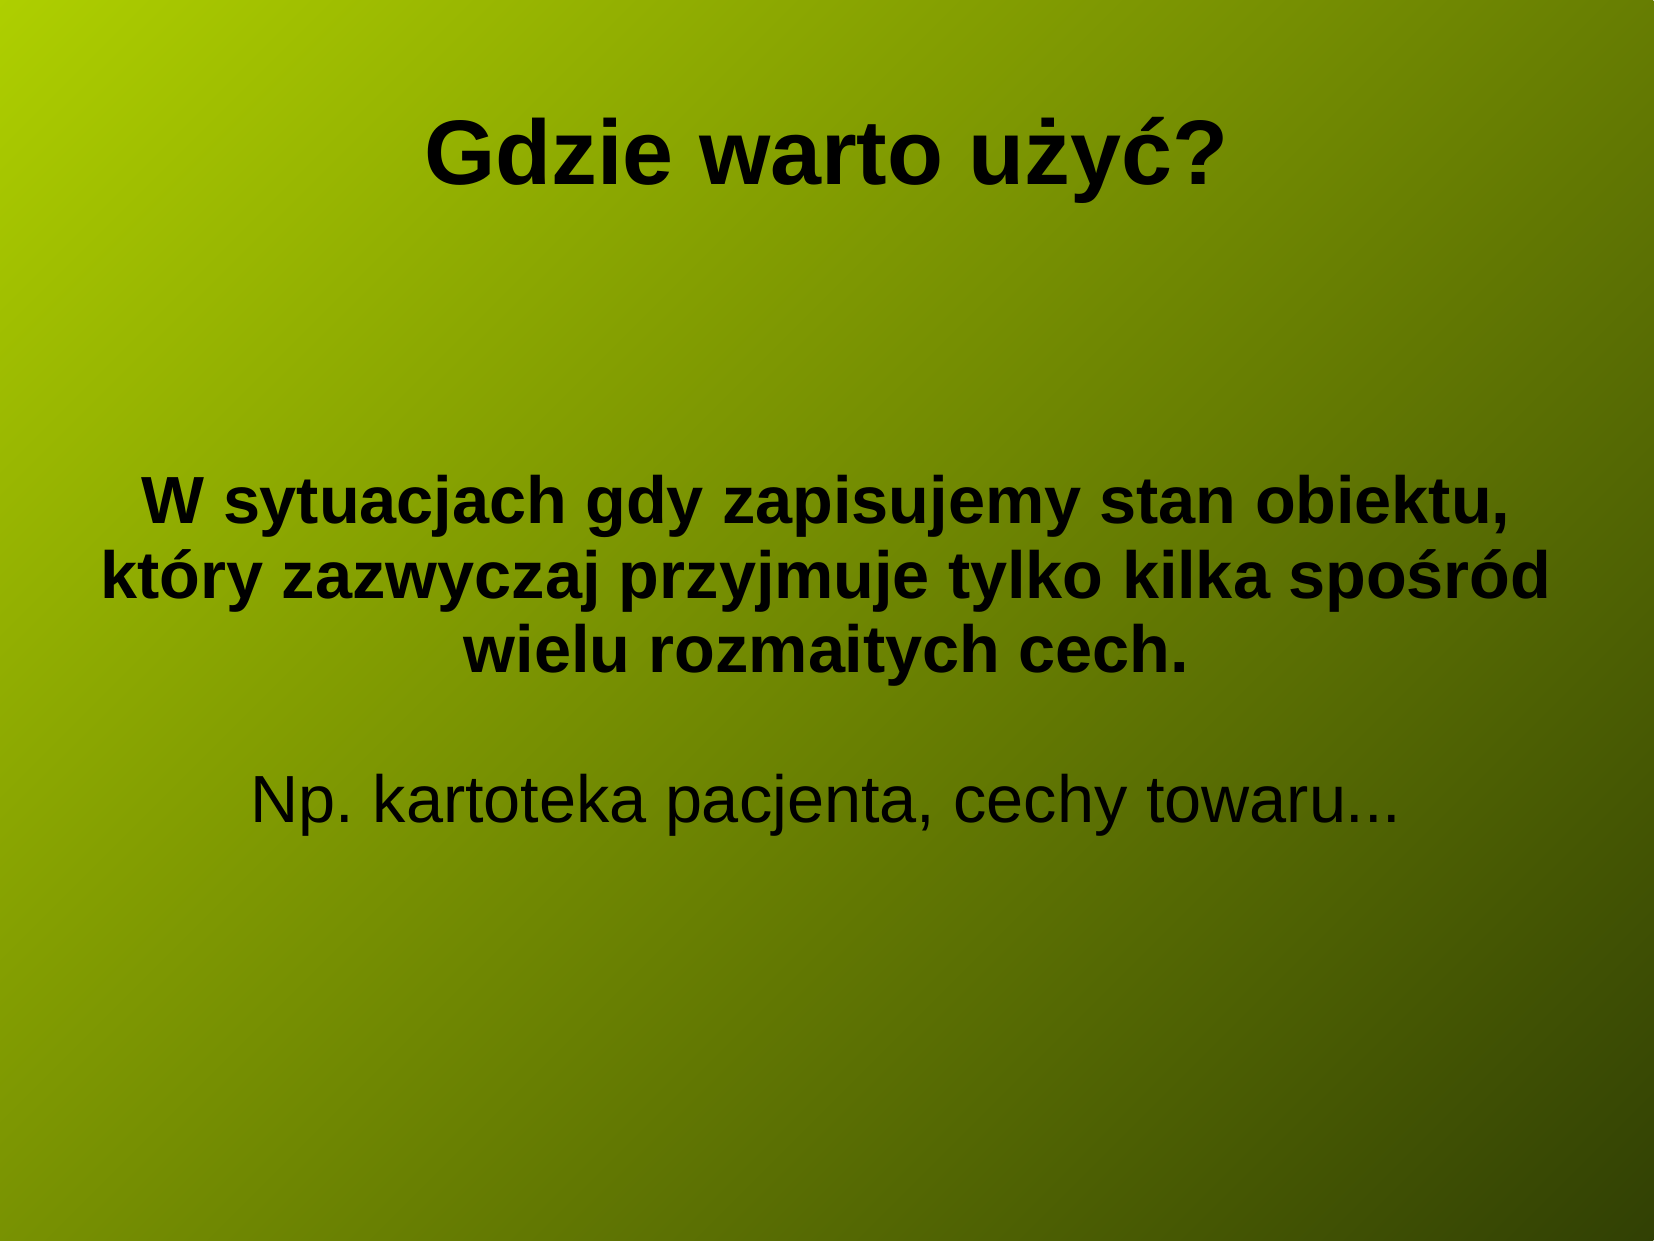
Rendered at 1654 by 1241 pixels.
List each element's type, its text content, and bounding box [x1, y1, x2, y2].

title Gdzie warto użyć? [82, 49, 1571, 257]
subtitle W sytuacjach gdy zapisujemy stan obiektu, który zazwyczaj przyjmuje tylko kilka spośród wielu rozmaitych cech. Np. kartoteka pacjenta, cechy towaru... [82, 290, 1571, 1010]
